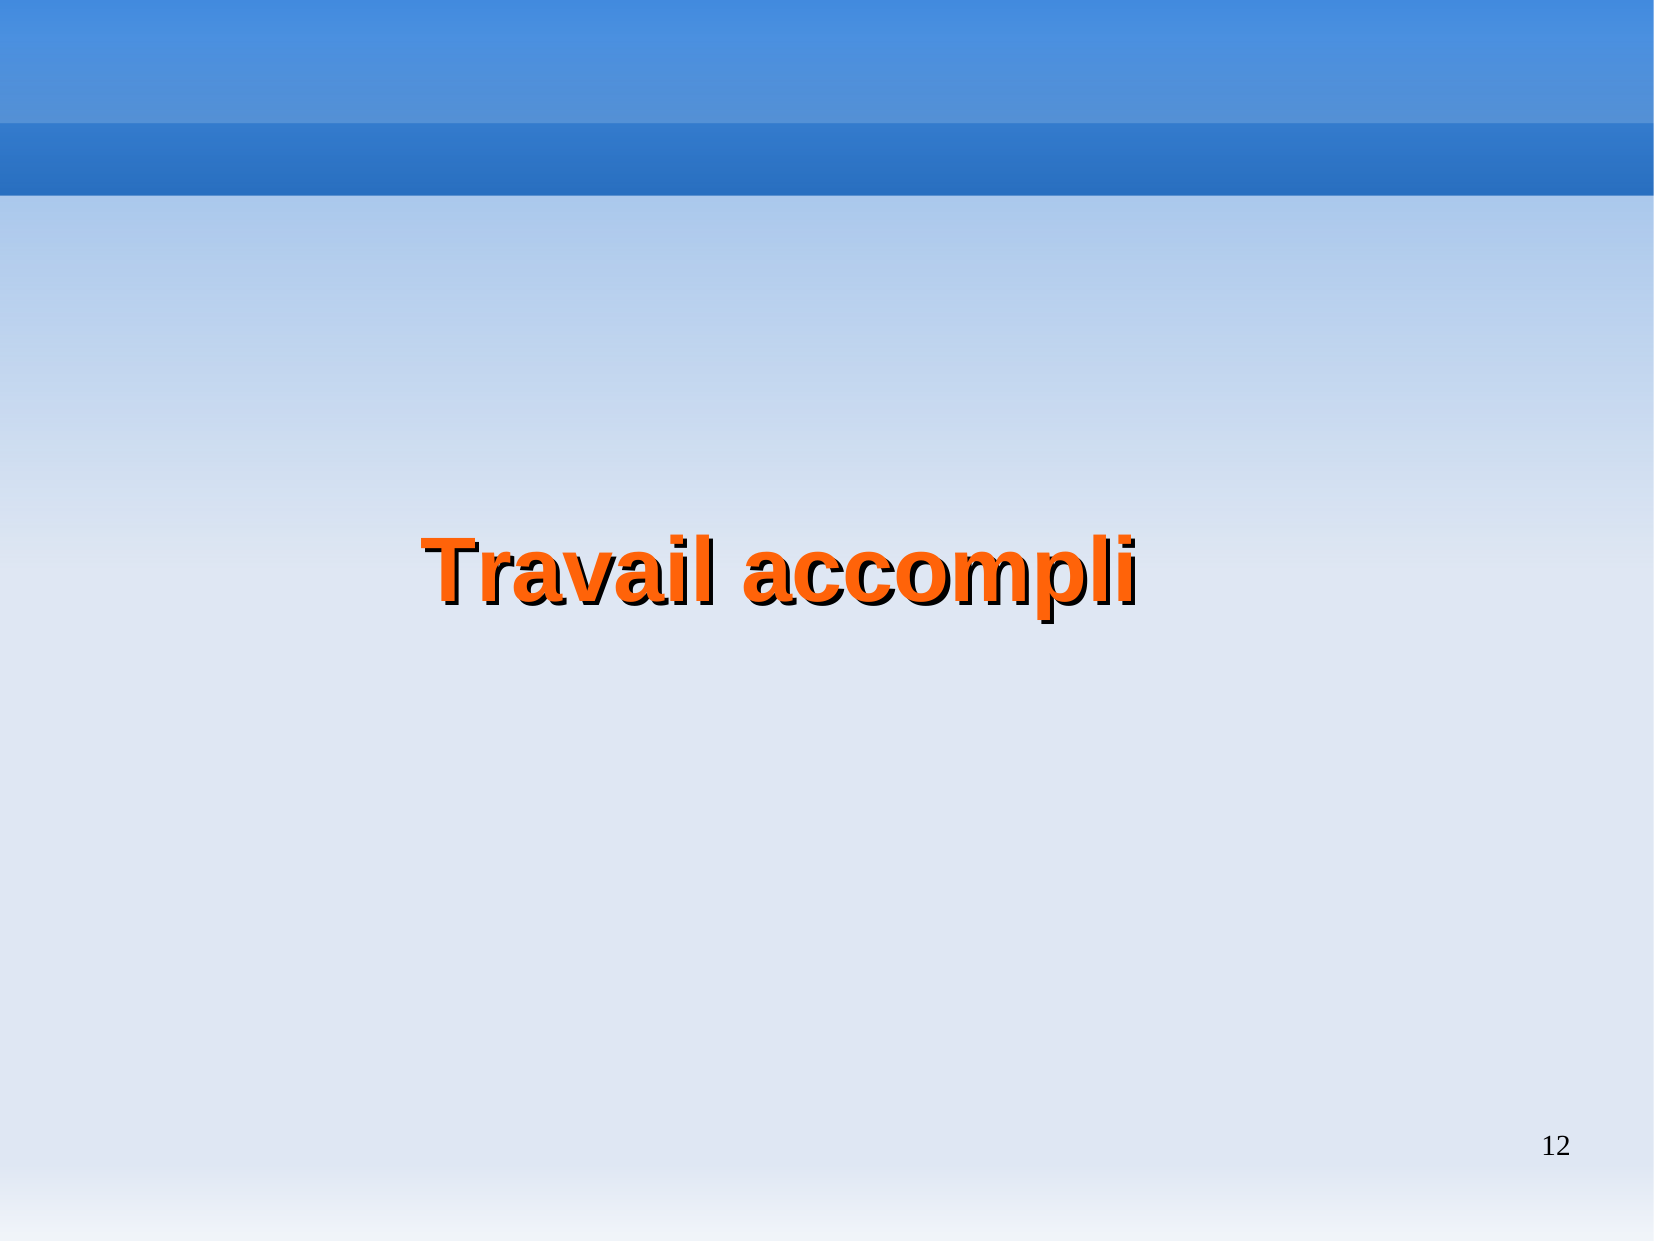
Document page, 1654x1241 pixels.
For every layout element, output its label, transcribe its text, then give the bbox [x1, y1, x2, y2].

picture [0, 0, 1654, 1241]
title Travail accompli [212, 489, 1347, 650]
